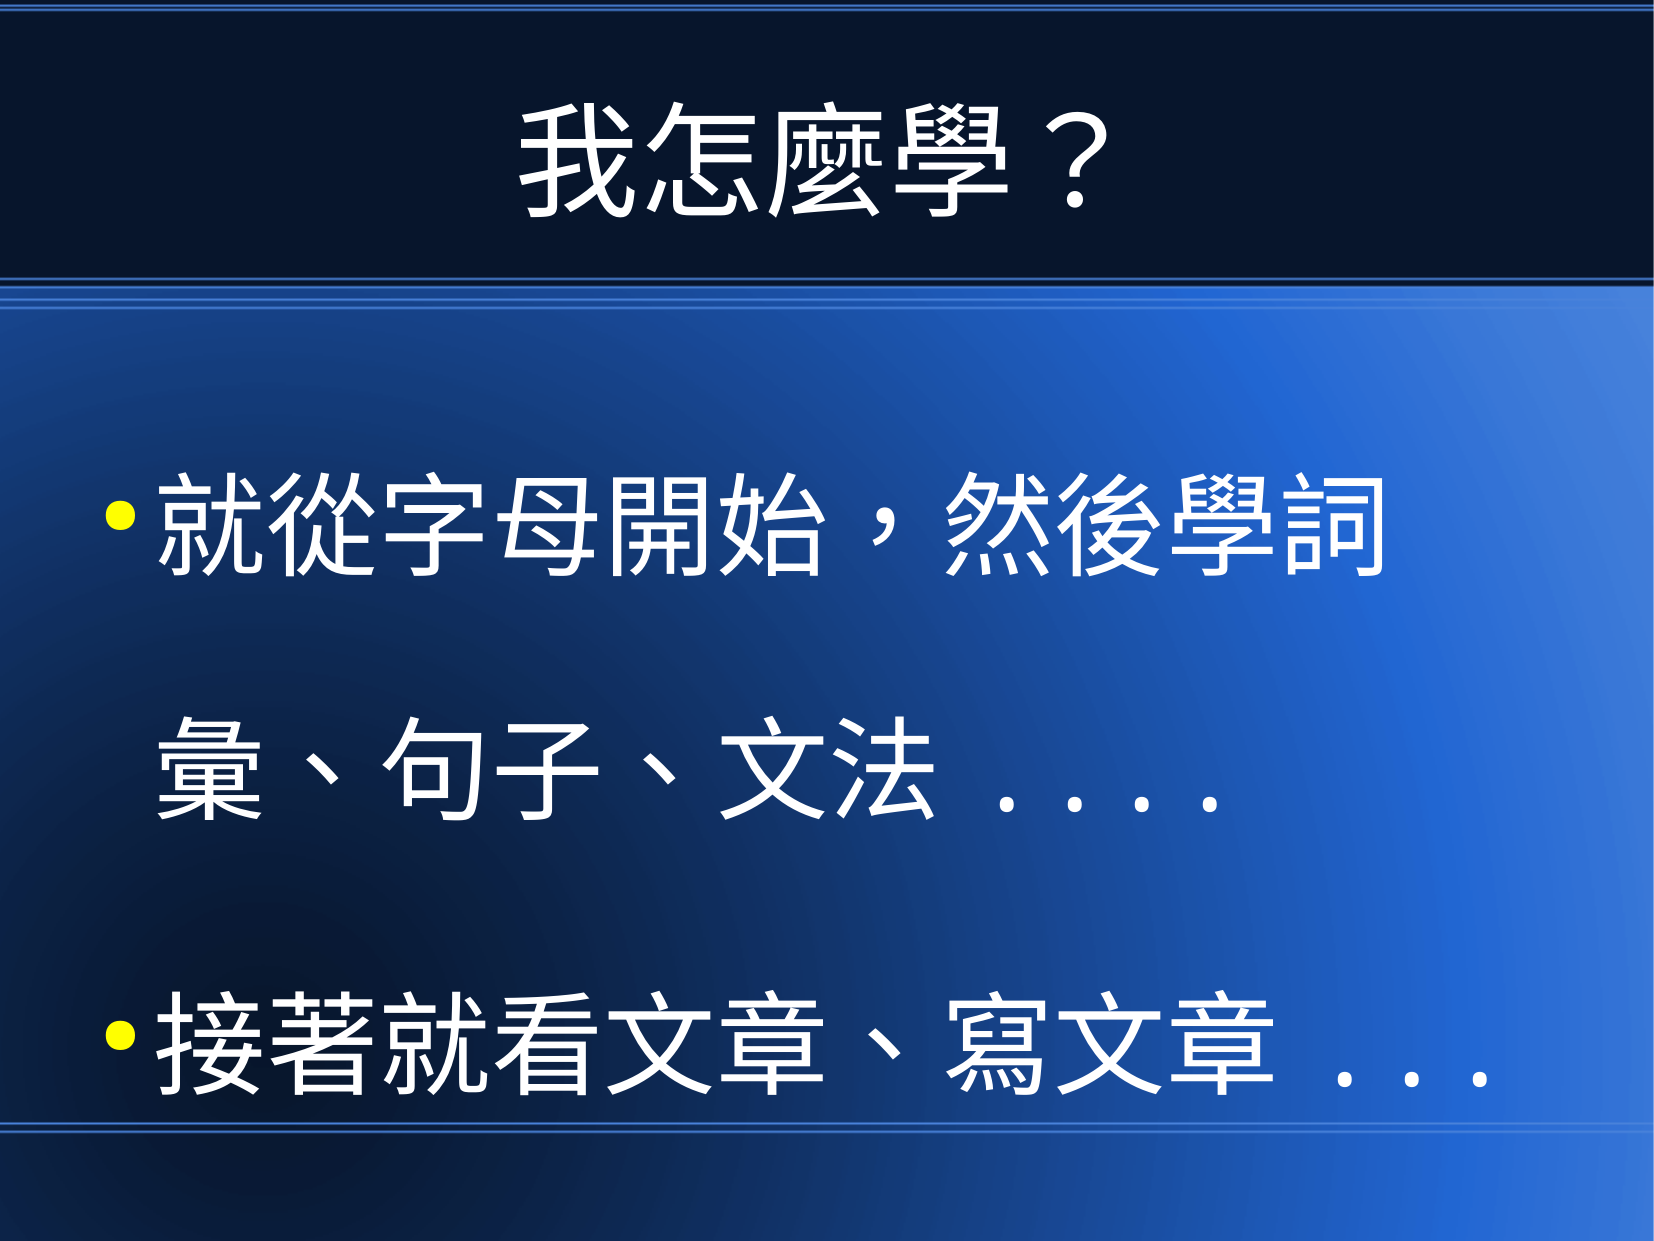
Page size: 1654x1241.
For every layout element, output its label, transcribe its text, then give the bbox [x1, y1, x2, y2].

title 我怎麼學？ [82, 49, 1571, 257]
picture [0, 0, 1654, 1241]
list 就從字母開始，然後學詞彙、句子、文法.... 接著就看文章、寫文章... [82, 355, 1571, 1241]
